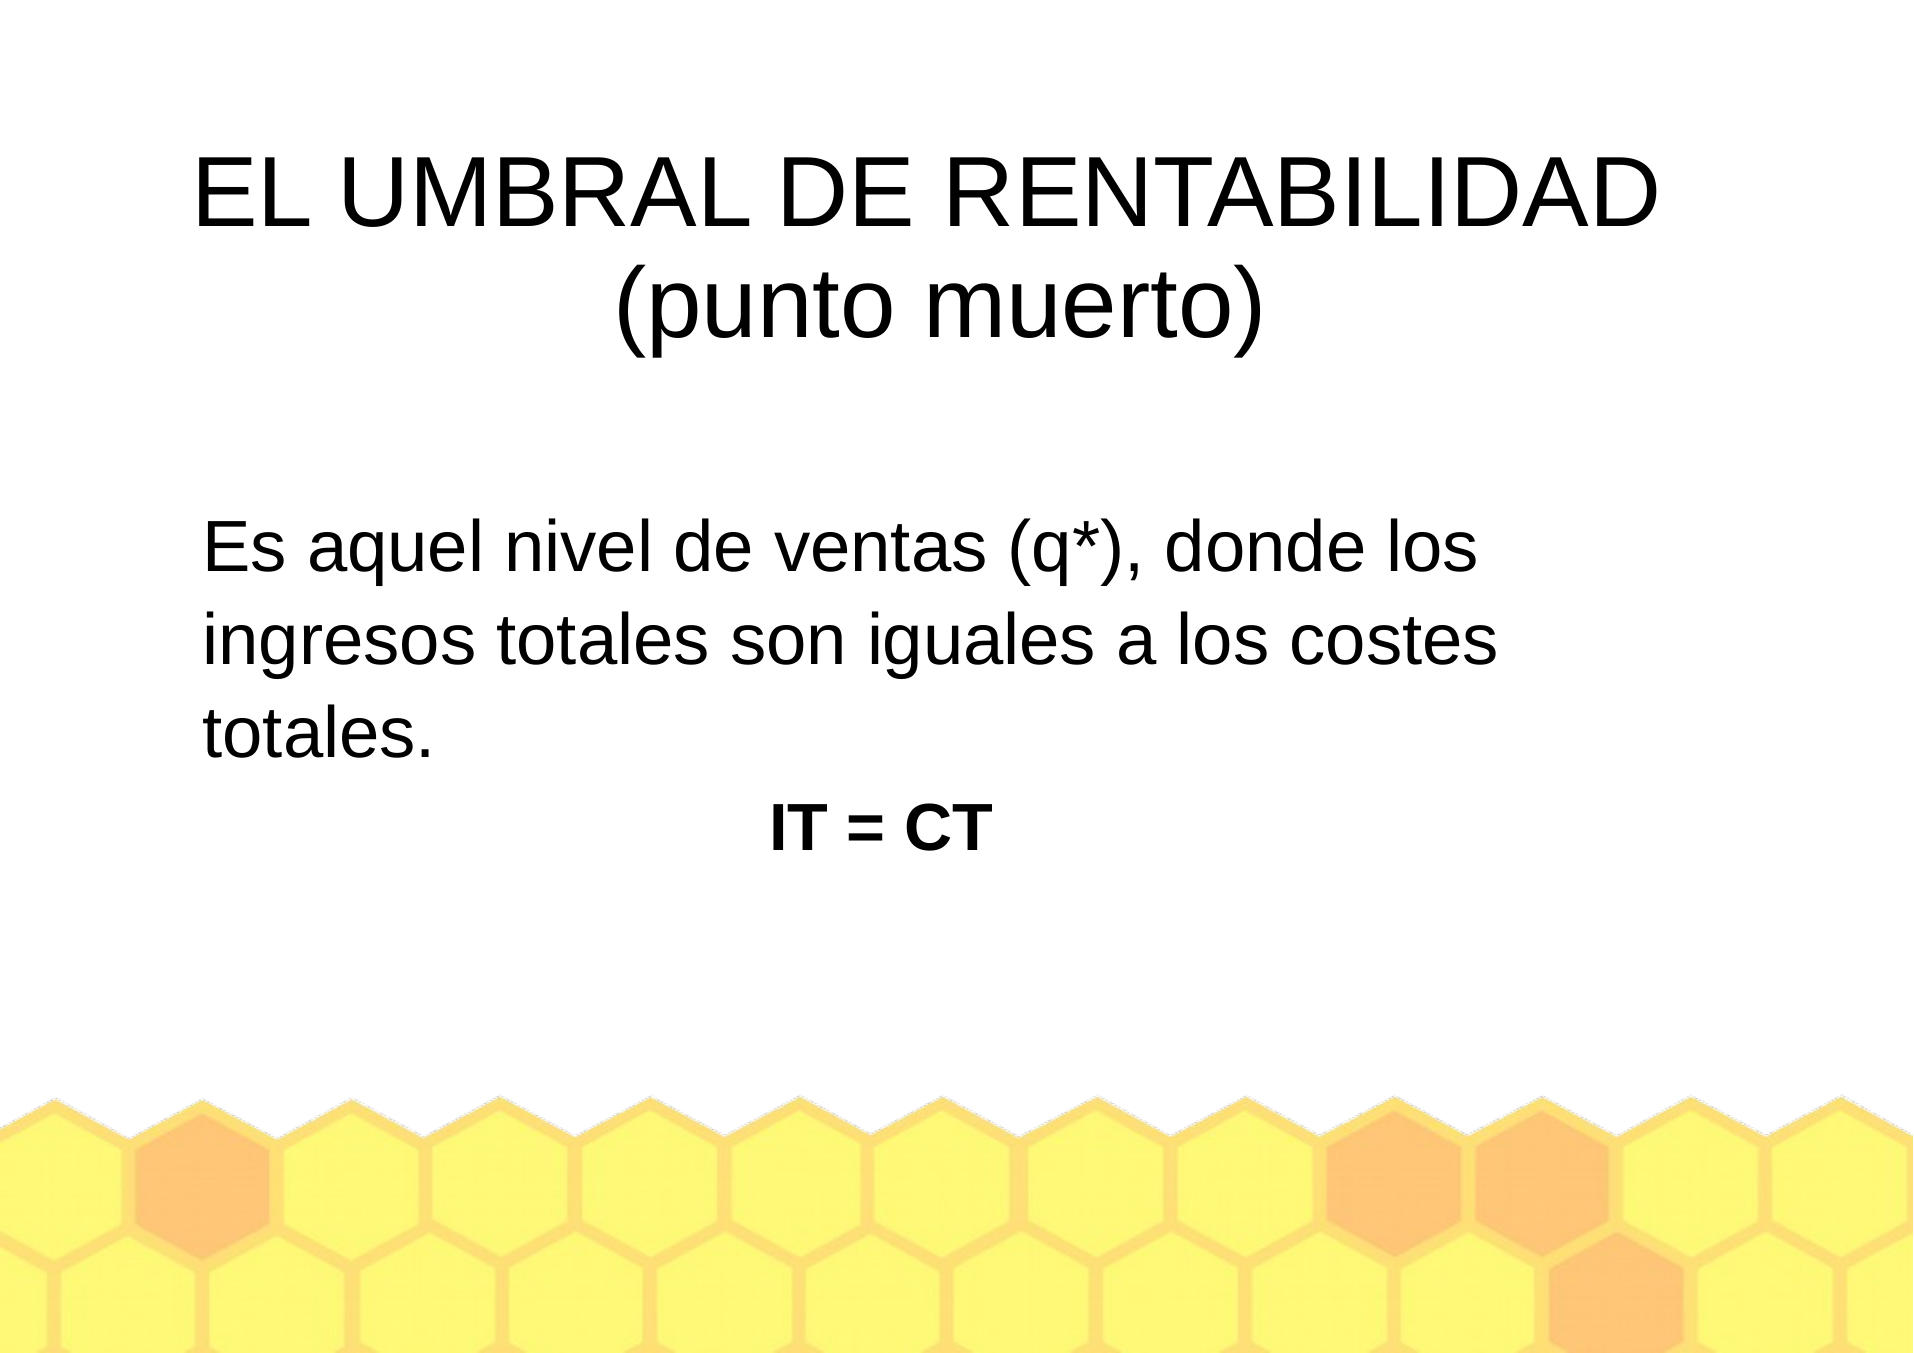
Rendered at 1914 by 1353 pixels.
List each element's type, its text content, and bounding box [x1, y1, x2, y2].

picture [0, 1092, 1913, 1353]
title EL UMBRAL DE RENTABILIDAD (punto muerto) [131, 34, 1750, 405]
list Es aquel nivel de ventas (q*), donde los ingresos totales son iguales a los costes totales. IT = CT [131, 405, 1750, 1069]
